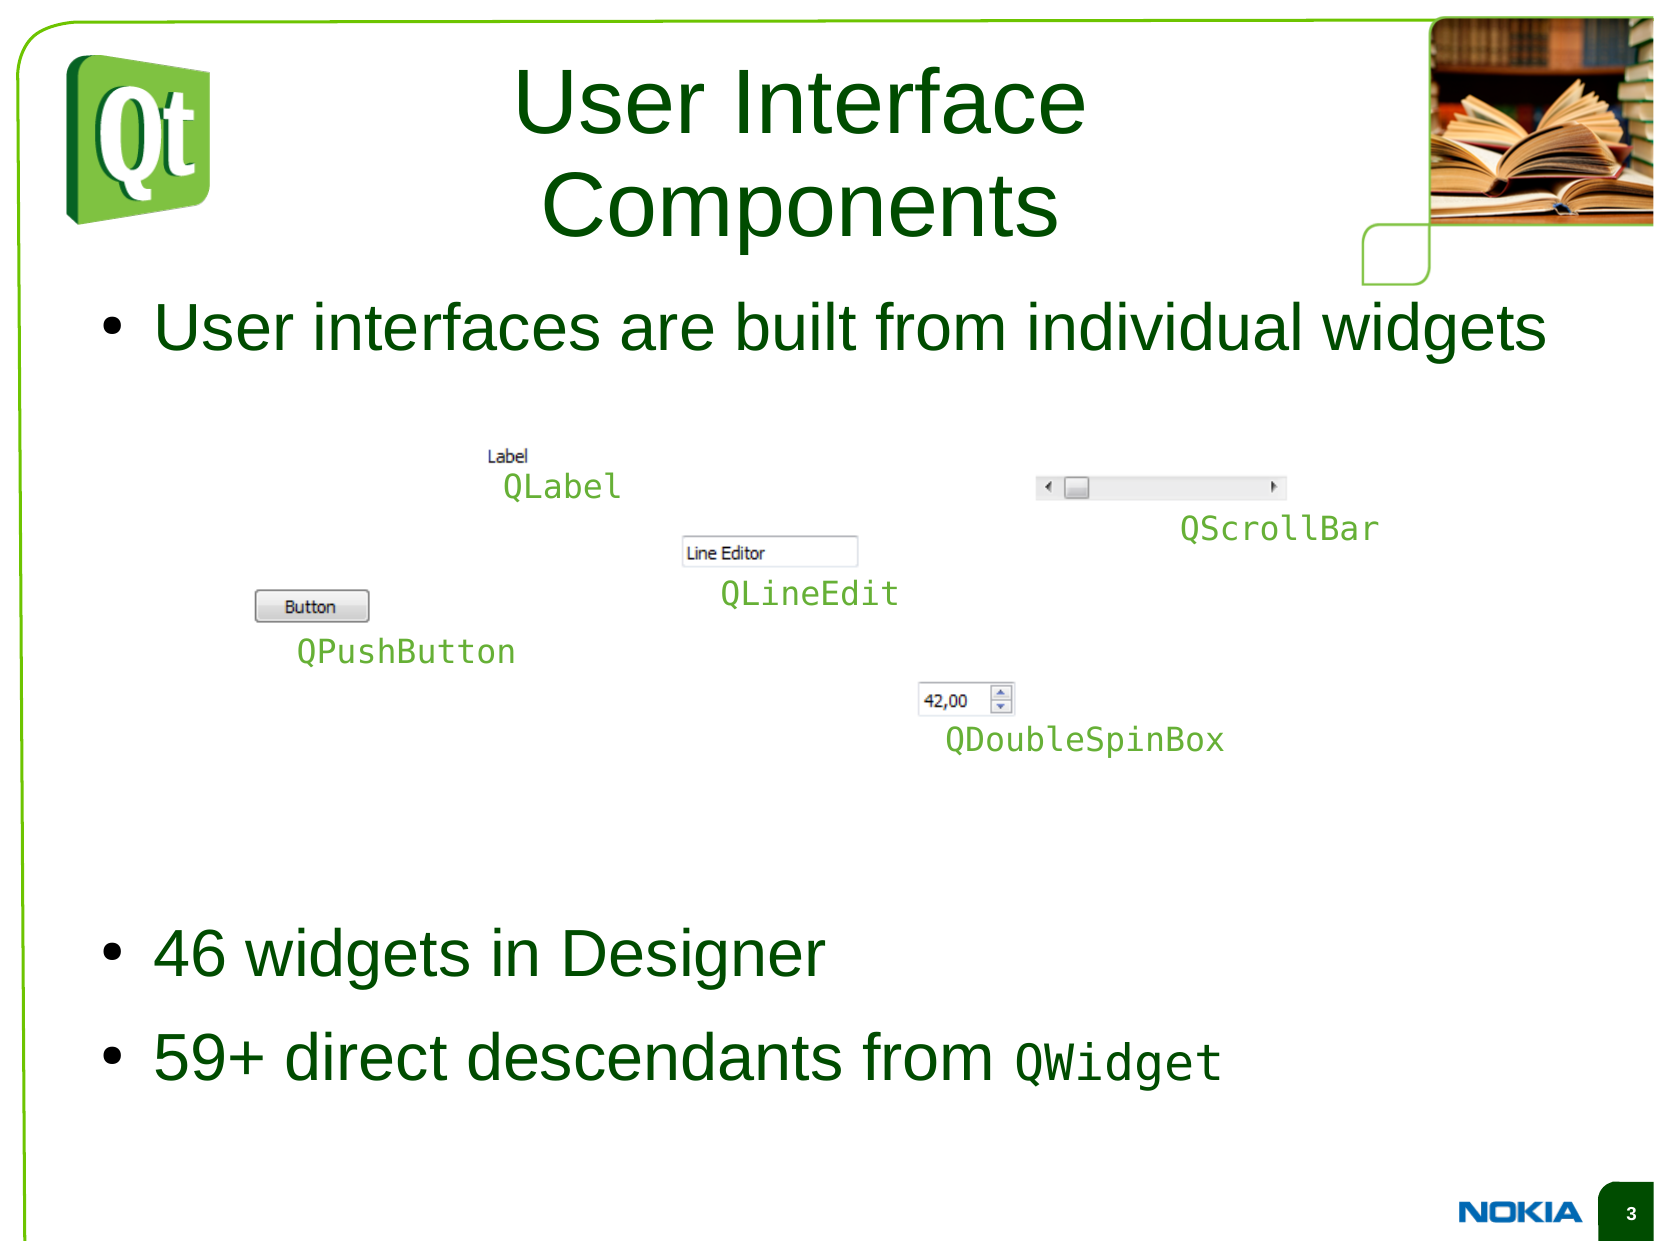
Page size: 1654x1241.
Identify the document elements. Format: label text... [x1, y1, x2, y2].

picture [1338, 5, 1654, 306]
picture [915, 679, 1019, 720]
text_box QScrollBar [1164, 501, 1395, 556]
list User interfaces are built from individual widgets 46 widgets in Designer 59+ direct descendants from QWidget [82, 290, 1571, 1096]
title User Interface Components [263, 49, 1338, 257]
text_box QPushButton [281, 625, 532, 680]
text_box QDoubleSpinBox [930, 713, 1241, 768]
picture [252, 585, 373, 626]
picture [1459, 1201, 1583, 1223]
picture [486, 442, 532, 468]
picture [1033, 472, 1292, 504]
picture [679, 531, 862, 571]
text_box QLabel [488, 460, 638, 514]
picture [66, 55, 210, 225]
text_box QLineEdit [705, 566, 916, 621]
